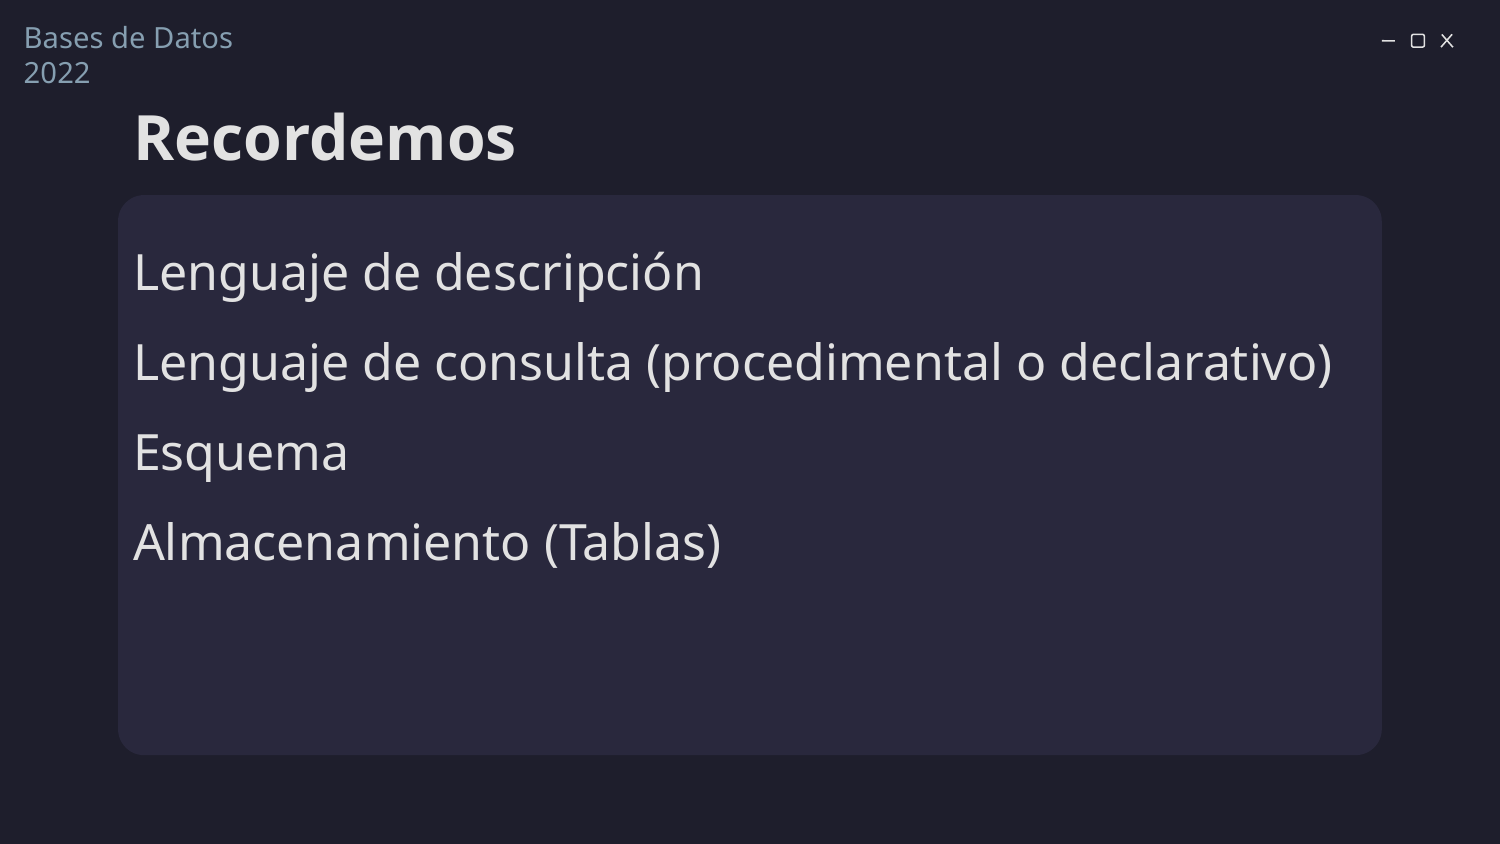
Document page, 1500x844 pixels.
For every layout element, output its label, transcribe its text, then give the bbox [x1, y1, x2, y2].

list Lenguaje de descripción Lenguaje de consulta (procedimental o declarativo) Esquema Almacenamiento (Tablas) [118, 195, 1382, 750]
title Recordemos [118, 88, 1382, 183]
